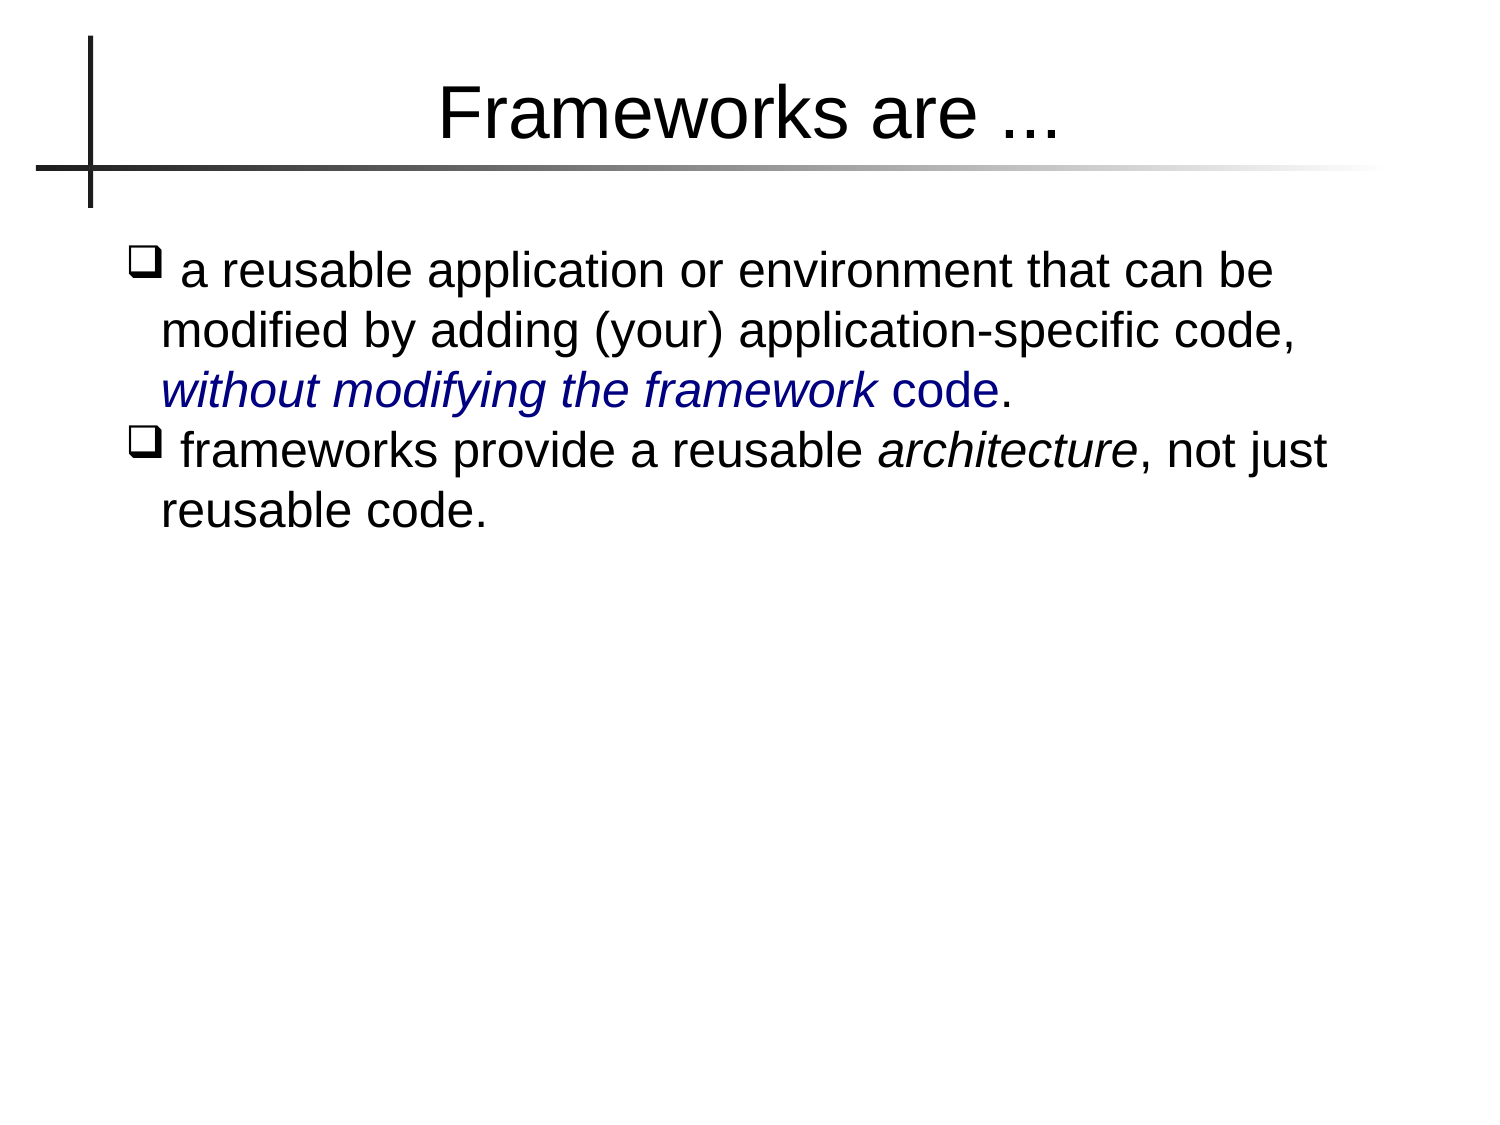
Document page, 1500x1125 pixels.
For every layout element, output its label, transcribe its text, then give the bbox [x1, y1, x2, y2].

text_box Frameworks are ... [100, 29, 1400, 162]
text_box a reusable application or environment that can be modified by adding (your) application-specific code, without modifying the framework code. frameworks provide a reusable architecture, not just reusable code. [110, 229, 1410, 963]
